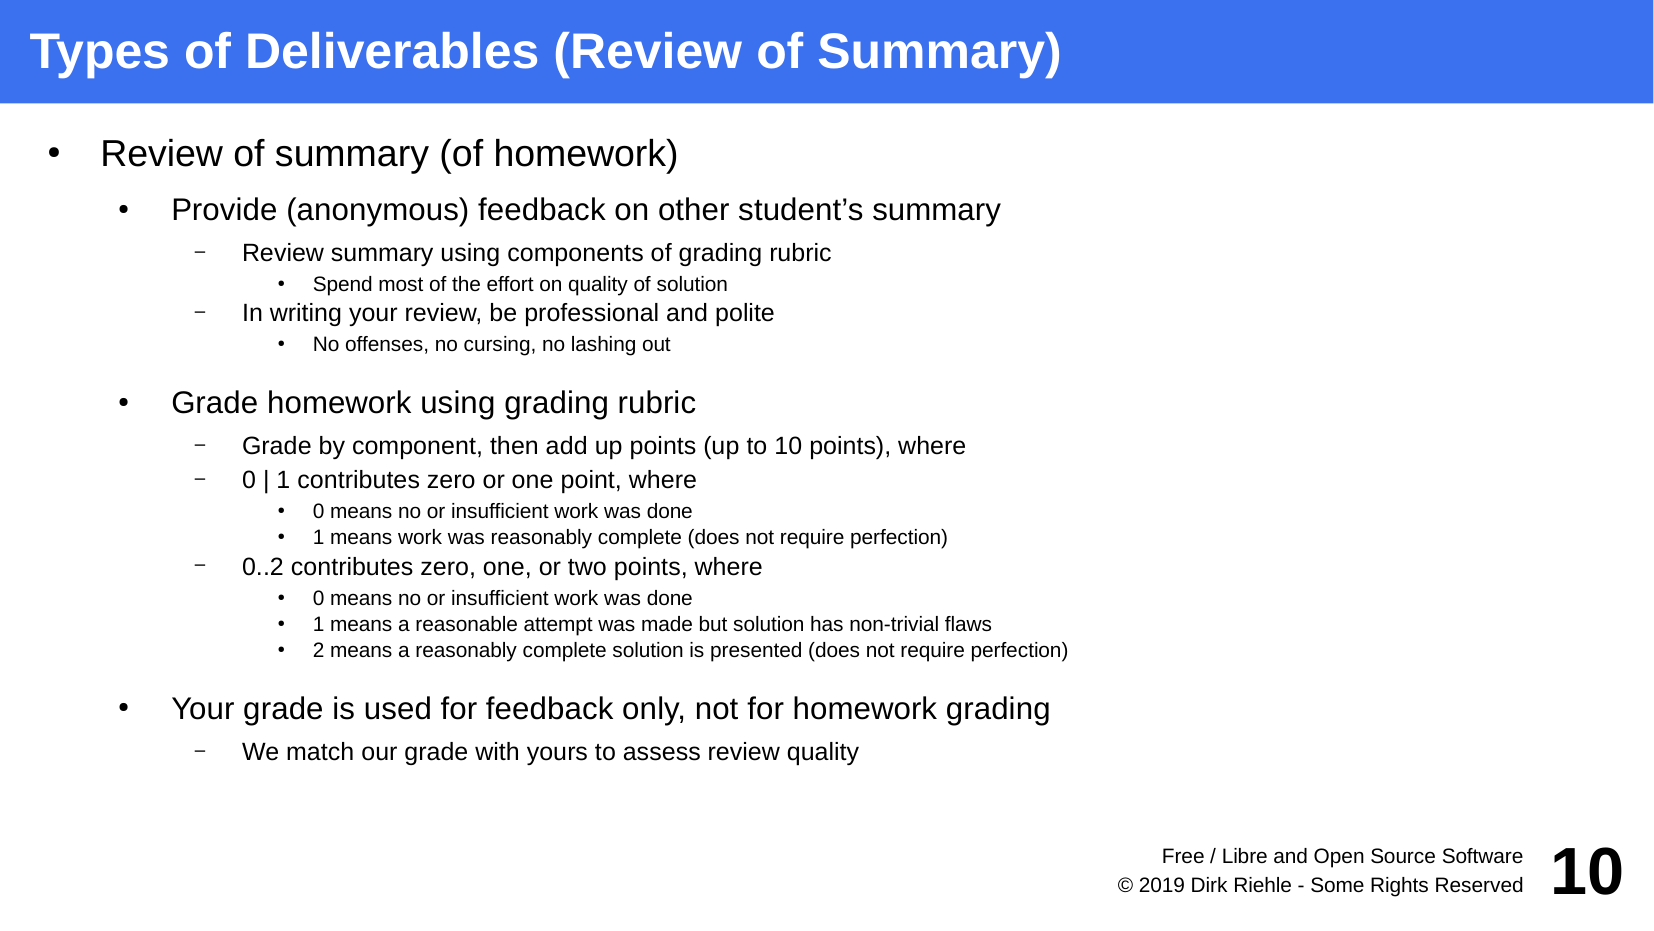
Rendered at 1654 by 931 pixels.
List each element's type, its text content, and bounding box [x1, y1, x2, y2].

title Types of Deliverables (Review of Summary) [0, 0, 1654, 104]
list Review of summary (of homework) Provide (anonymous) feedback on other student’s summary Review summary using components of grading rubric Spend most of the effort on quality of solution In writing your review, be professional and polite No offenses, no cursing, no lashing out Grade homework using grading rubric Grade by component, then add up points (up to 10 points), where 0 | 1 contributes zero or one point, where 0 means no or insufficient work was done 1 means work was reasonably complete (does not require perfection) 0..2 contributes zero, one, or two points, where 0 means no or insufficient work was done 1 means a reasonable attempt was made but solution has non-trivial flaws 2 means a reasonably complete solution is presented (does not require perfection) Your grade is used for feedback only, not for homework grading We match our grade with yours to assess review quality [29, 132, 1625, 813]
